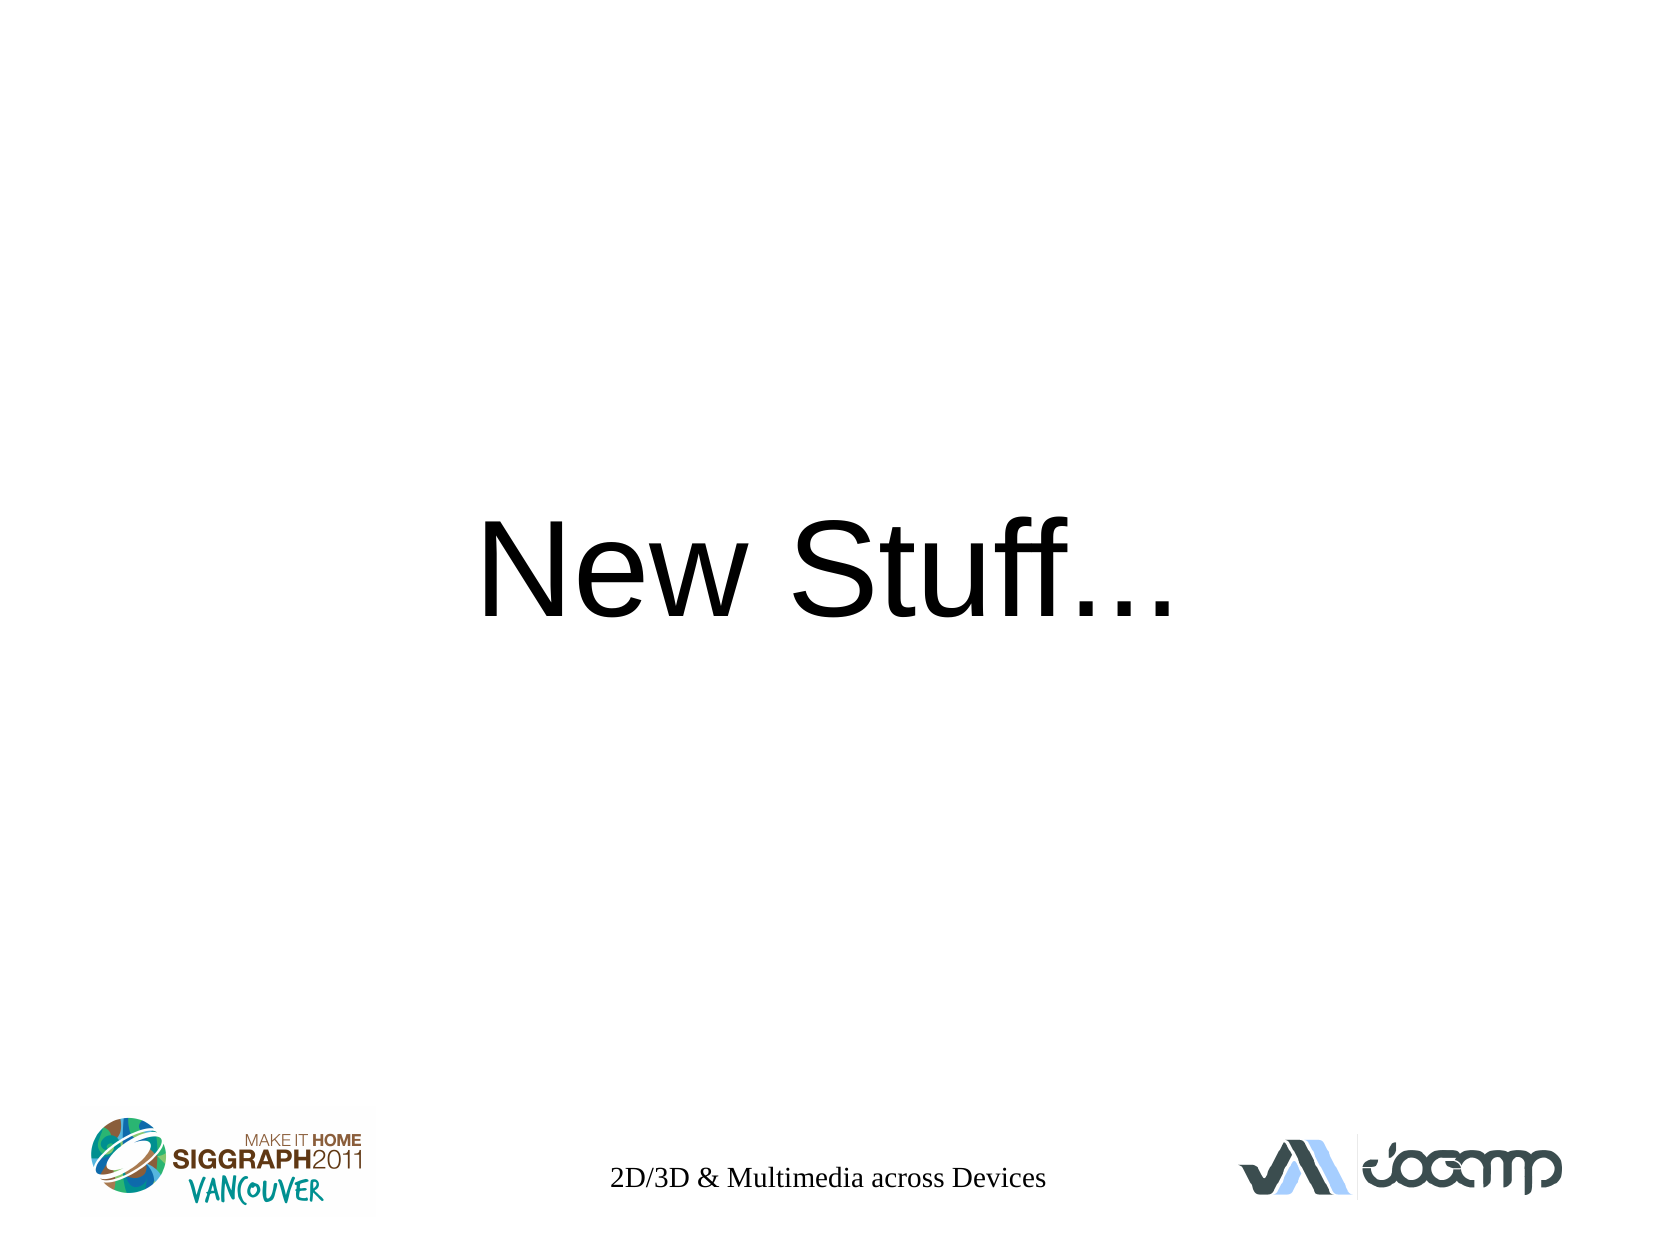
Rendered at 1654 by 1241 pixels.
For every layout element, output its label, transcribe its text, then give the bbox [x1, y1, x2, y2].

picture [80, 1106, 376, 1217]
picture [1237, 1134, 1562, 1200]
title New Stuff... [75, 491, 1582, 646]
